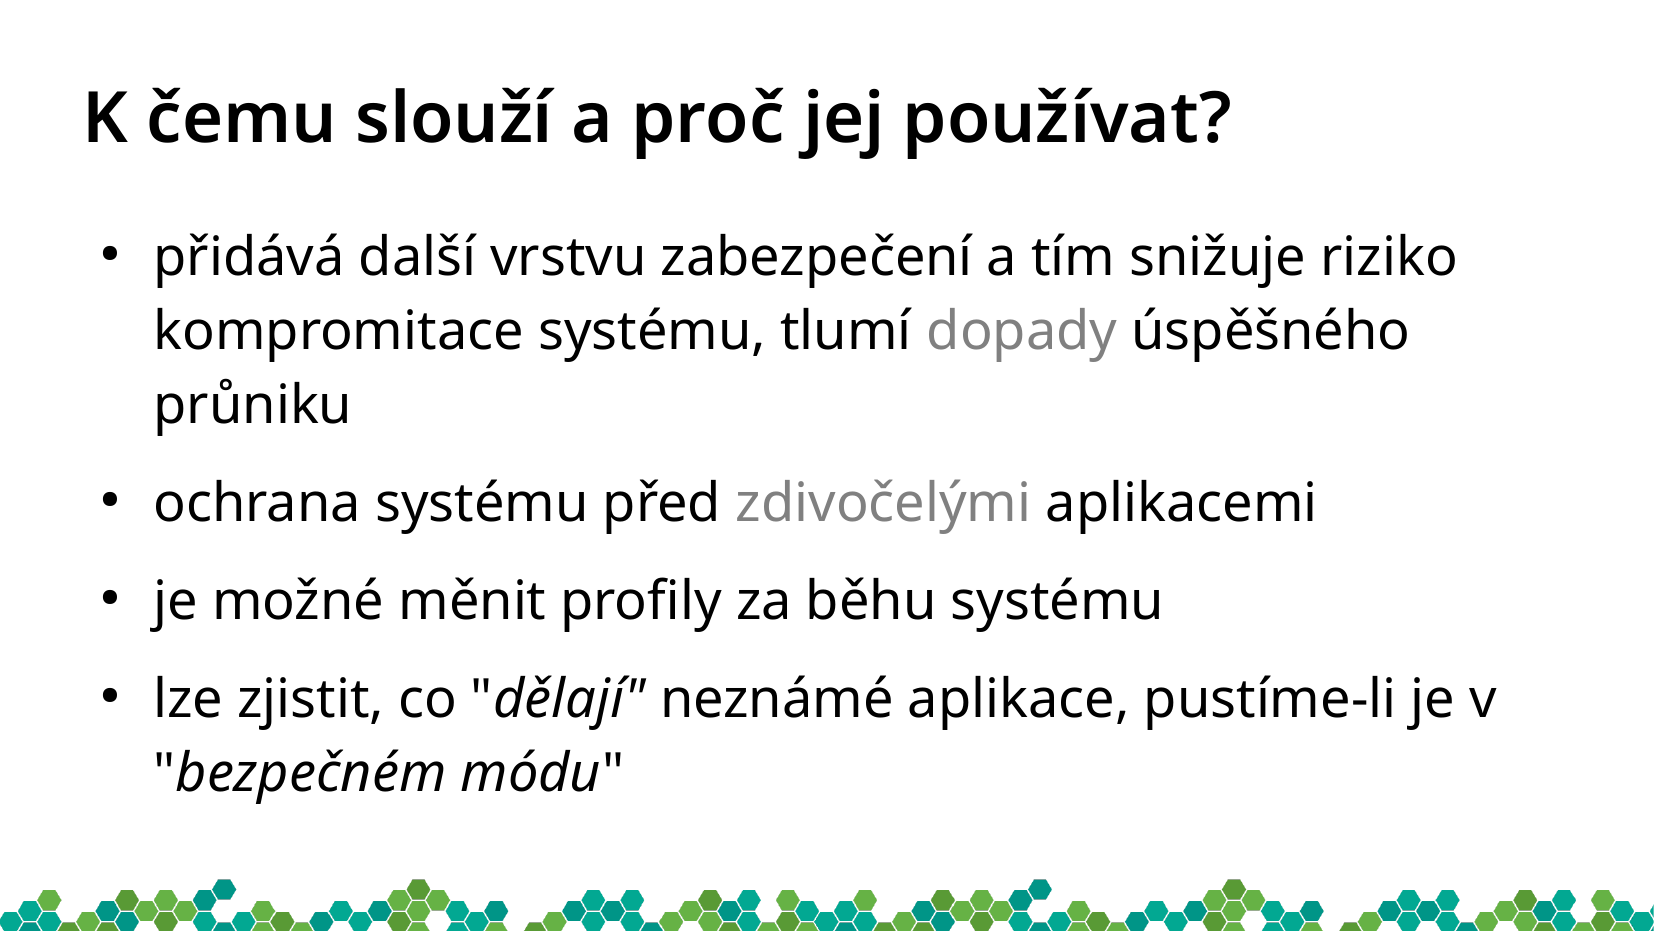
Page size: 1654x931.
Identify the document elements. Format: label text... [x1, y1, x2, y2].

picture [0, 871, 1654, 931]
list přidává další vrstvu zabezpečení a tím snižuje riziko kompromitace systému, tlumí dopady úspěšného průniku ochrana systému před zdivočelými aplikacemi je možné měnit profily za běhu systému lze zjistit, co "dělají" neznámé aplikace, pustíme-li je v "bezpečném módu" [82, 217, 1571, 855]
text_box [82, 37, 1571, 193]
